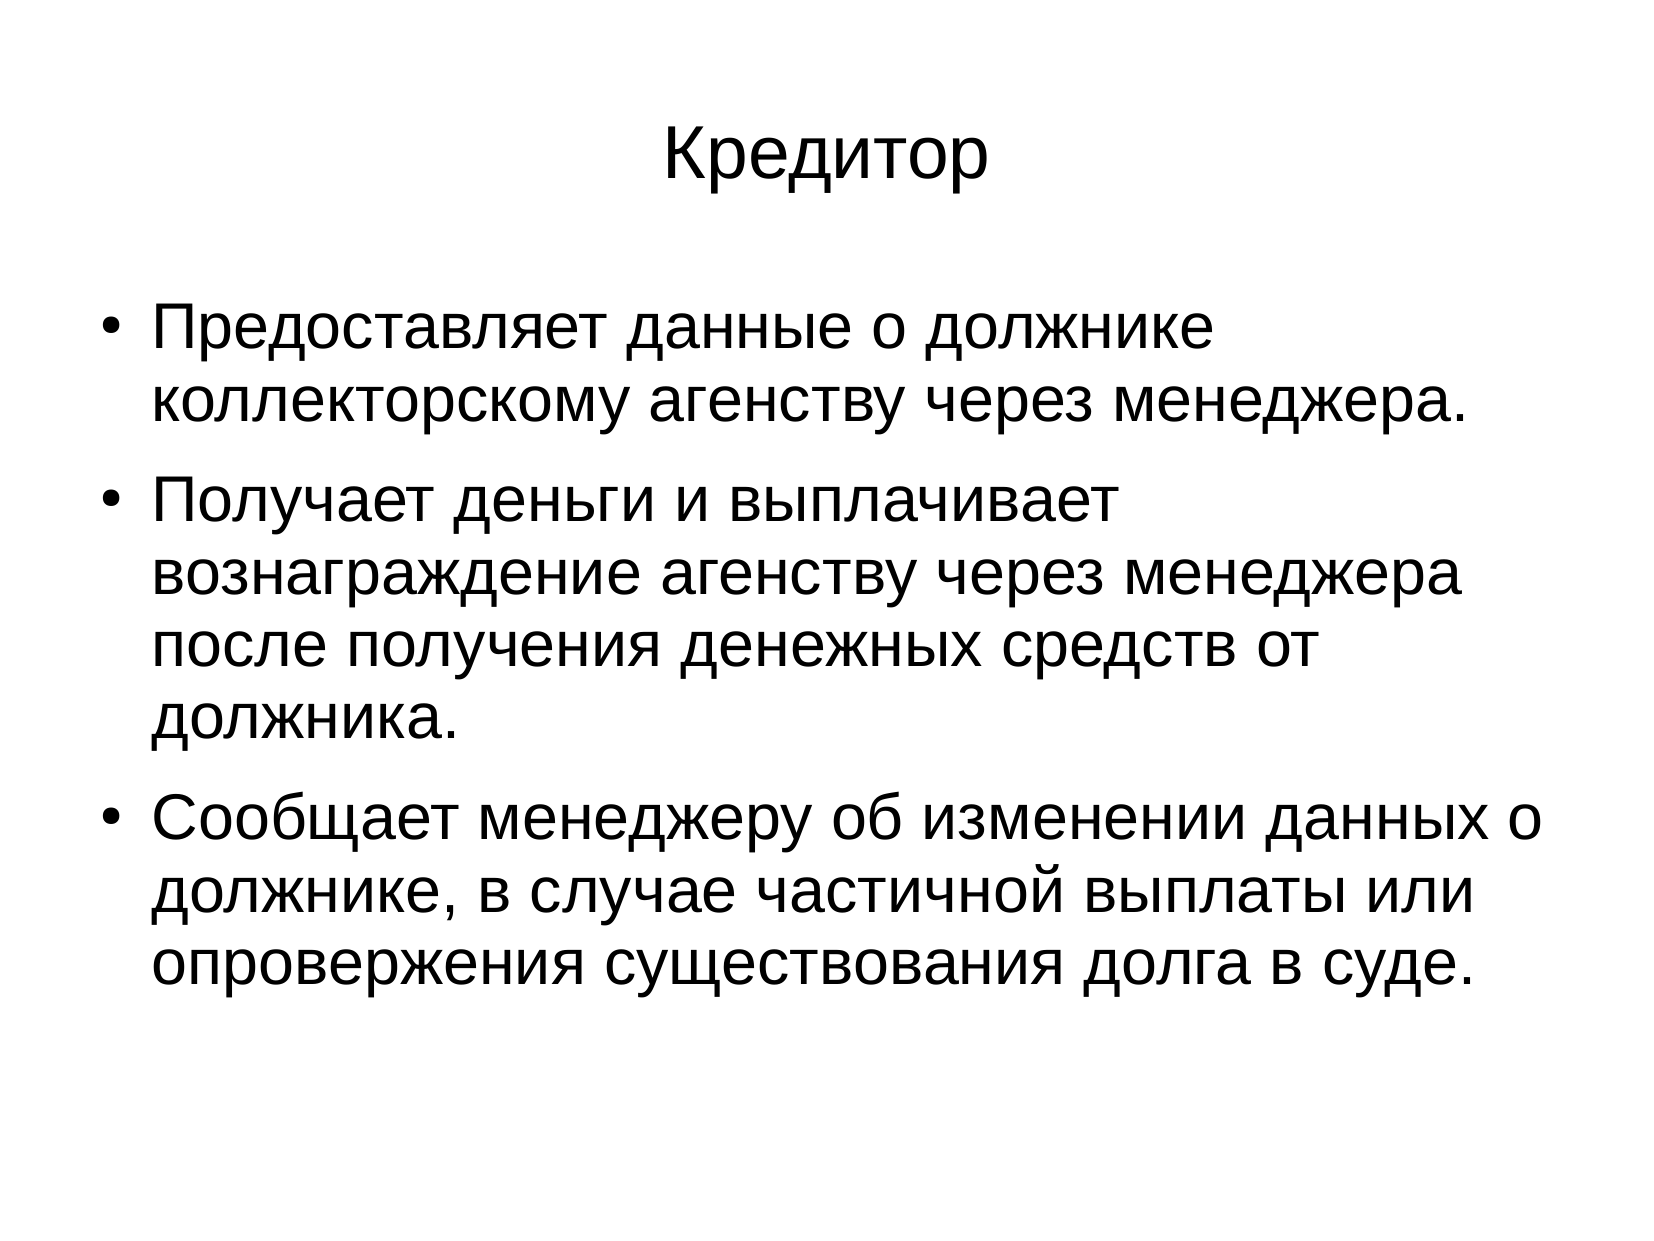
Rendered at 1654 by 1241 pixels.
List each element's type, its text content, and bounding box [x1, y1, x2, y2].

list Предоставляет данные о должнике коллекторскому агенству через менеджера. Получает деньги и выплачивает вознаграждение агенству через менеджера после получения денежных средств от должника. Сообщает менеджеру об изменении данных о должнике, в случае частичной выплаты или опровержения существования долга в суде. [82, 290, 1571, 1010]
title Кредитор [82, 49, 1571, 257]
